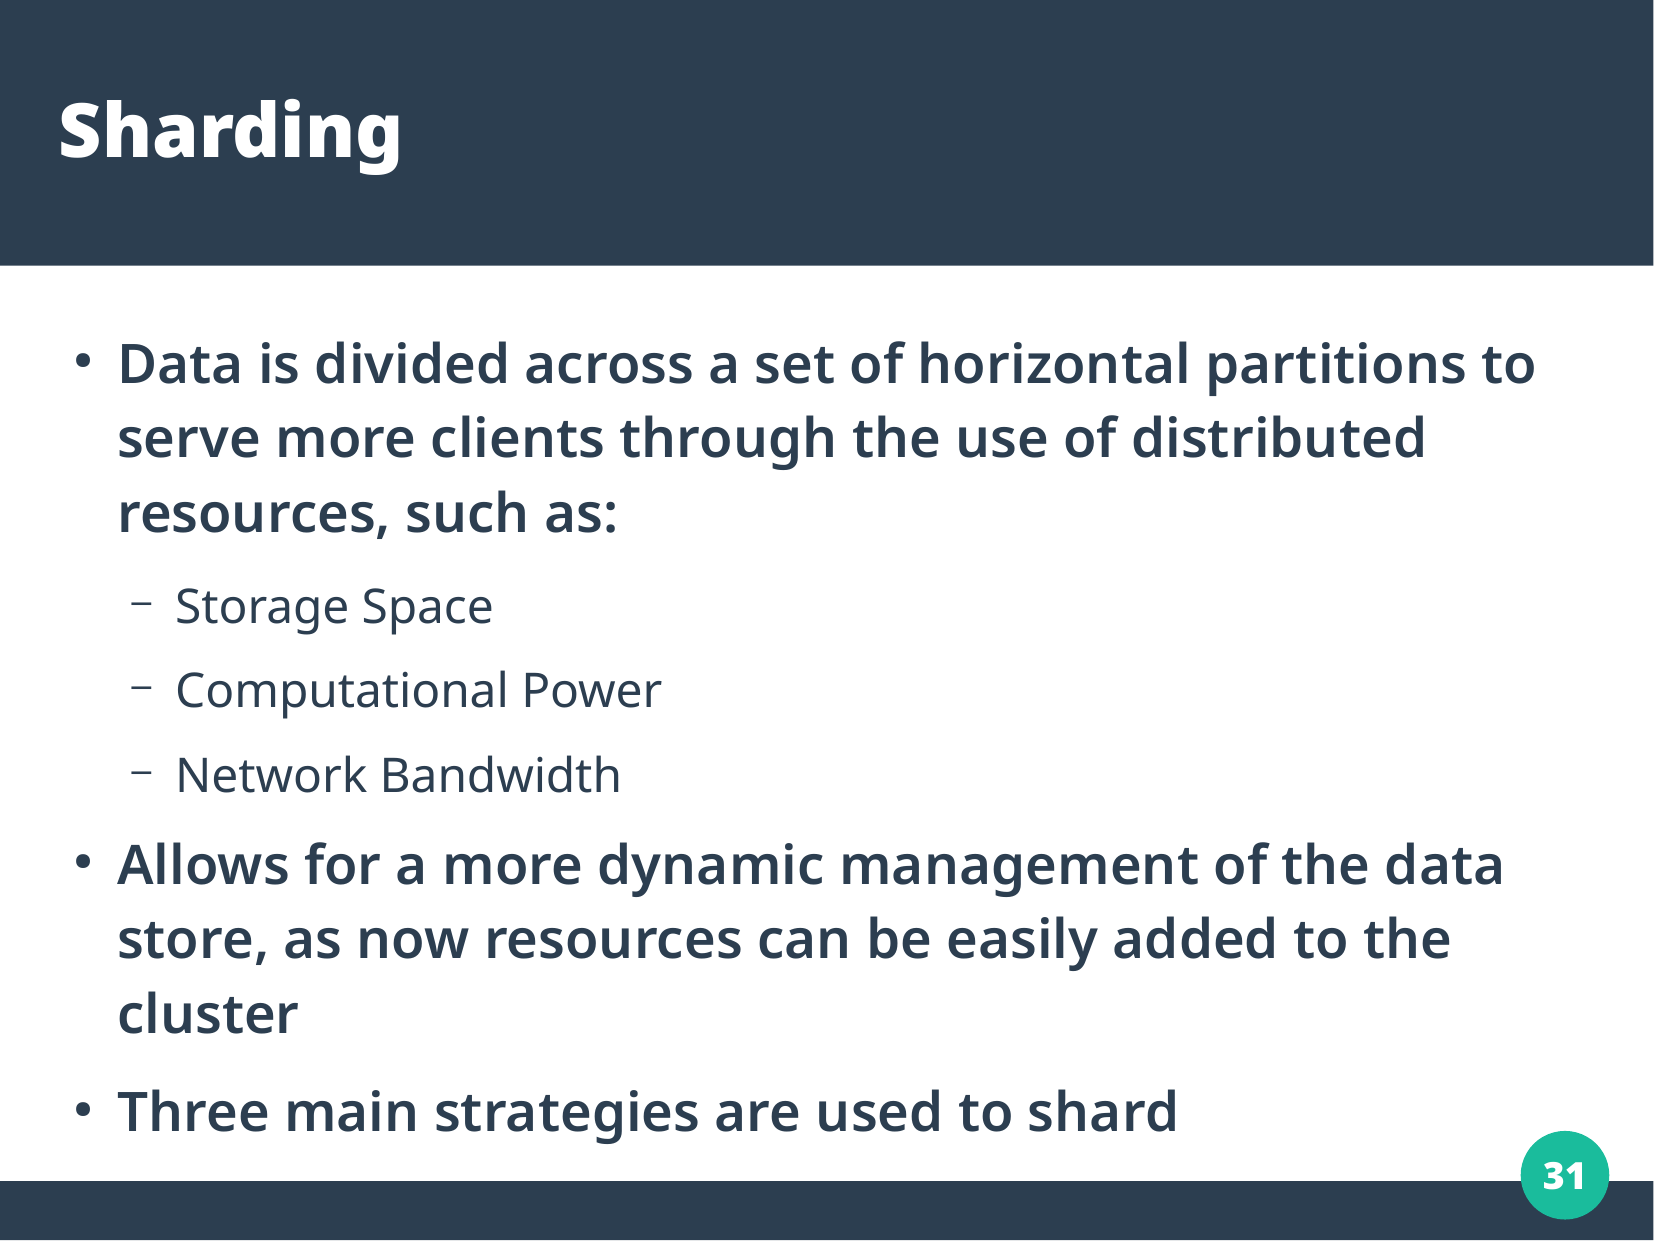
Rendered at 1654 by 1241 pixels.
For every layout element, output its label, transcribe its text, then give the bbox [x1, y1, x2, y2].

list Data is divided across a set of horizontal partitions to serve more clients through the use of distributed resources, such as: Storage Space Computational Power Network Bandwidth Allows for a more dynamic management of the data store, as now resources can be easily added to the cluster Three main strategies are used to shard [59, 324, 1595, 1152]
title Sharding [59, 49, 1595, 207]
